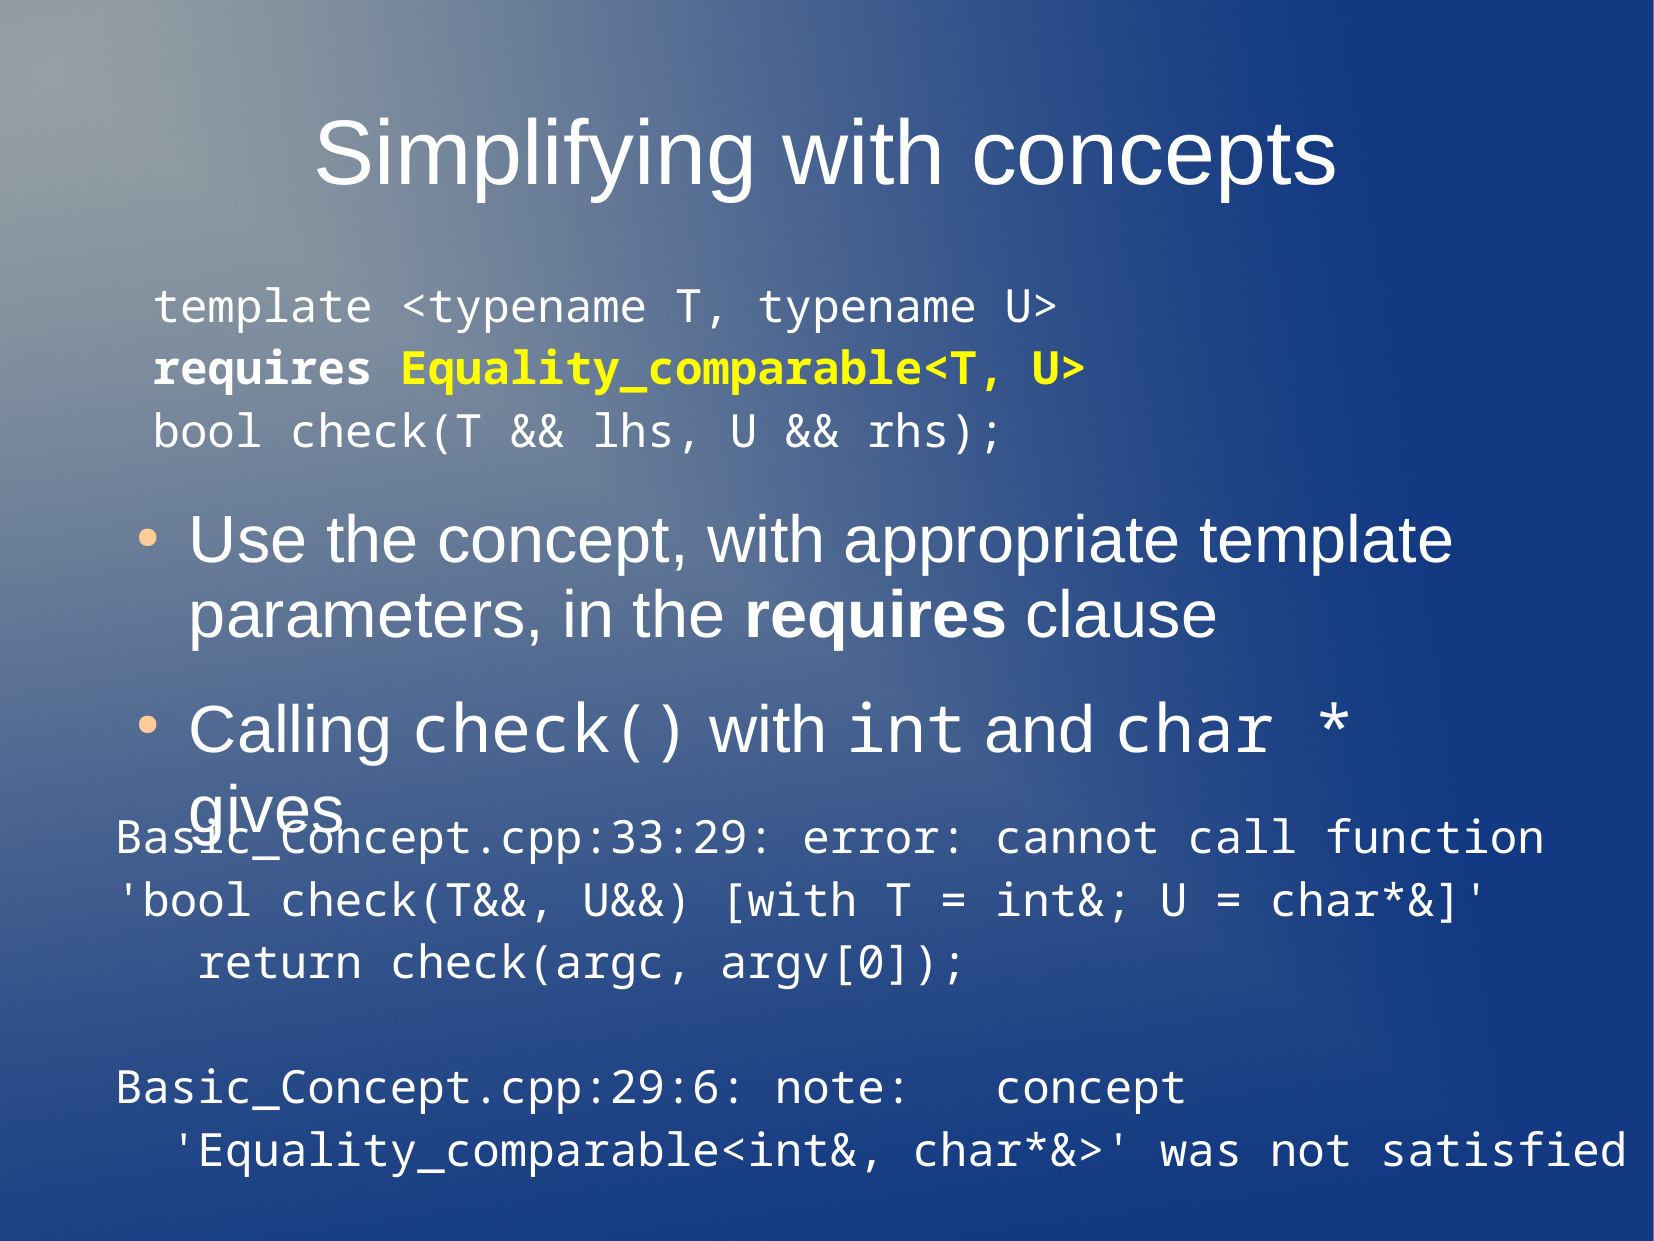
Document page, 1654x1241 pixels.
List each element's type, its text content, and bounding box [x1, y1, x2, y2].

text_box template <typename T, typename U> requires Equality_comparable<T, U> bool check(T && lhs, U && rhs); [121, 265, 1077, 473]
title Simplifying with concepts [82, 49, 1571, 257]
picture [0, 0, 1654, 1241]
text_box Basic_Concept.cpp:33:29: error: cannot call function 'bool check(T&&, U&&) [with T = int&; U = char*&]' return check(argc, argv[0]); Basic_Concept.cpp:29:6: note: concept 'Equality_comparable<int&, char*&>' was not satisfied [100, 797, 1570, 1185]
list Use the concept, with appropriate template parameters, in the requires clause Calling check() with int and char * gives [118, 501, 1500, 768]
